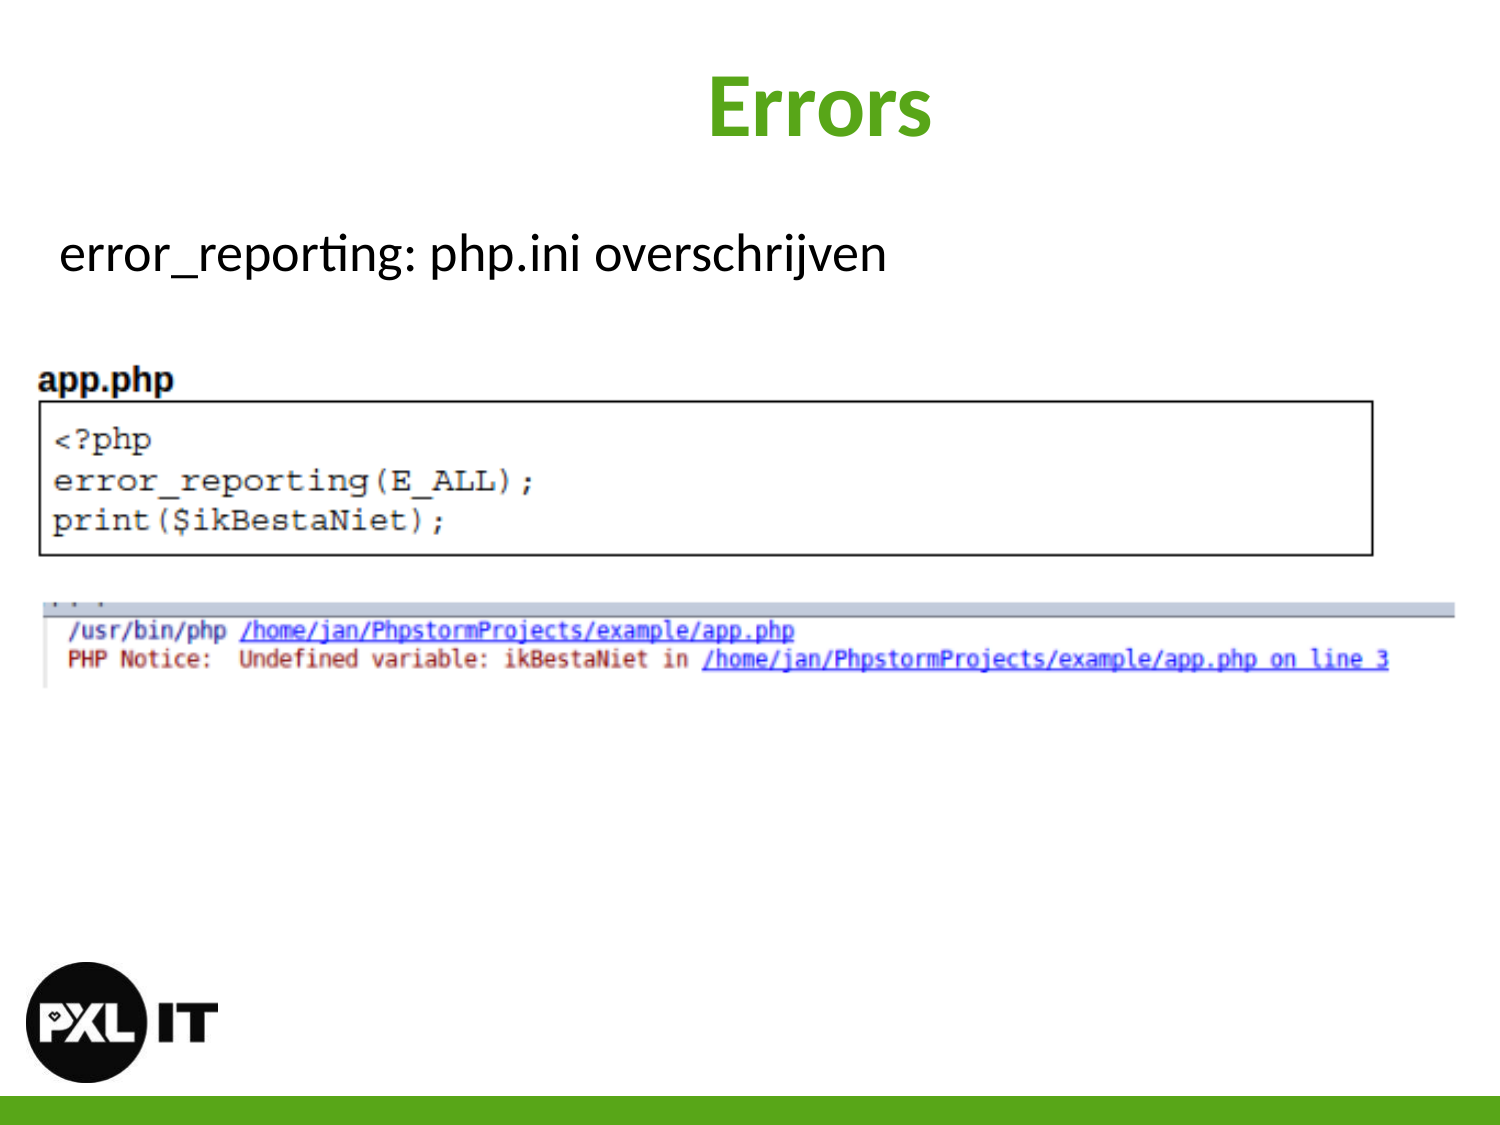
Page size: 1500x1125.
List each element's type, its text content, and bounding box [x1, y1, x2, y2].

text_box error_reporting: php.ini overschrijven [44, 210, 1200, 355]
text_box Errors [201, 36, 1440, 163]
picture [26, 962, 218, 1083]
picture [0, 333, 1500, 750]
